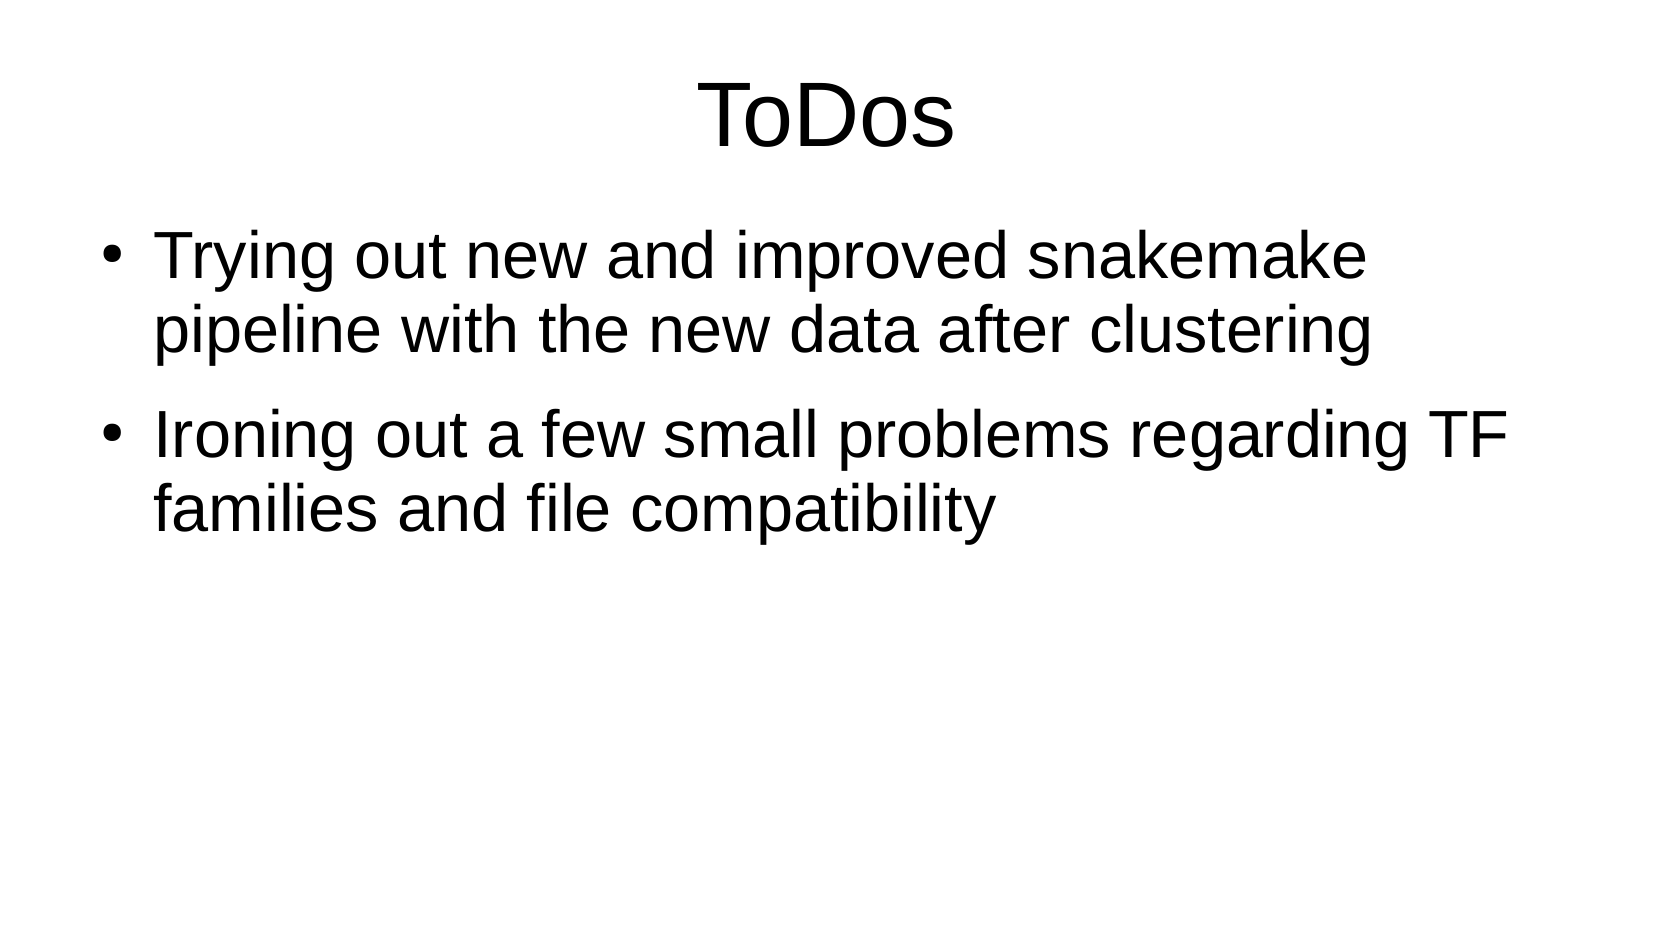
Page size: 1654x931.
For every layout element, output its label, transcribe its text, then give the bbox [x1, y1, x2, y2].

title ToDos [82, 37, 1571, 193]
list Trying out new and improved snakemake pipeline with the new data after clustering Ironing out a few small problems regarding TF families and file compatibility [82, 217, 1571, 758]
